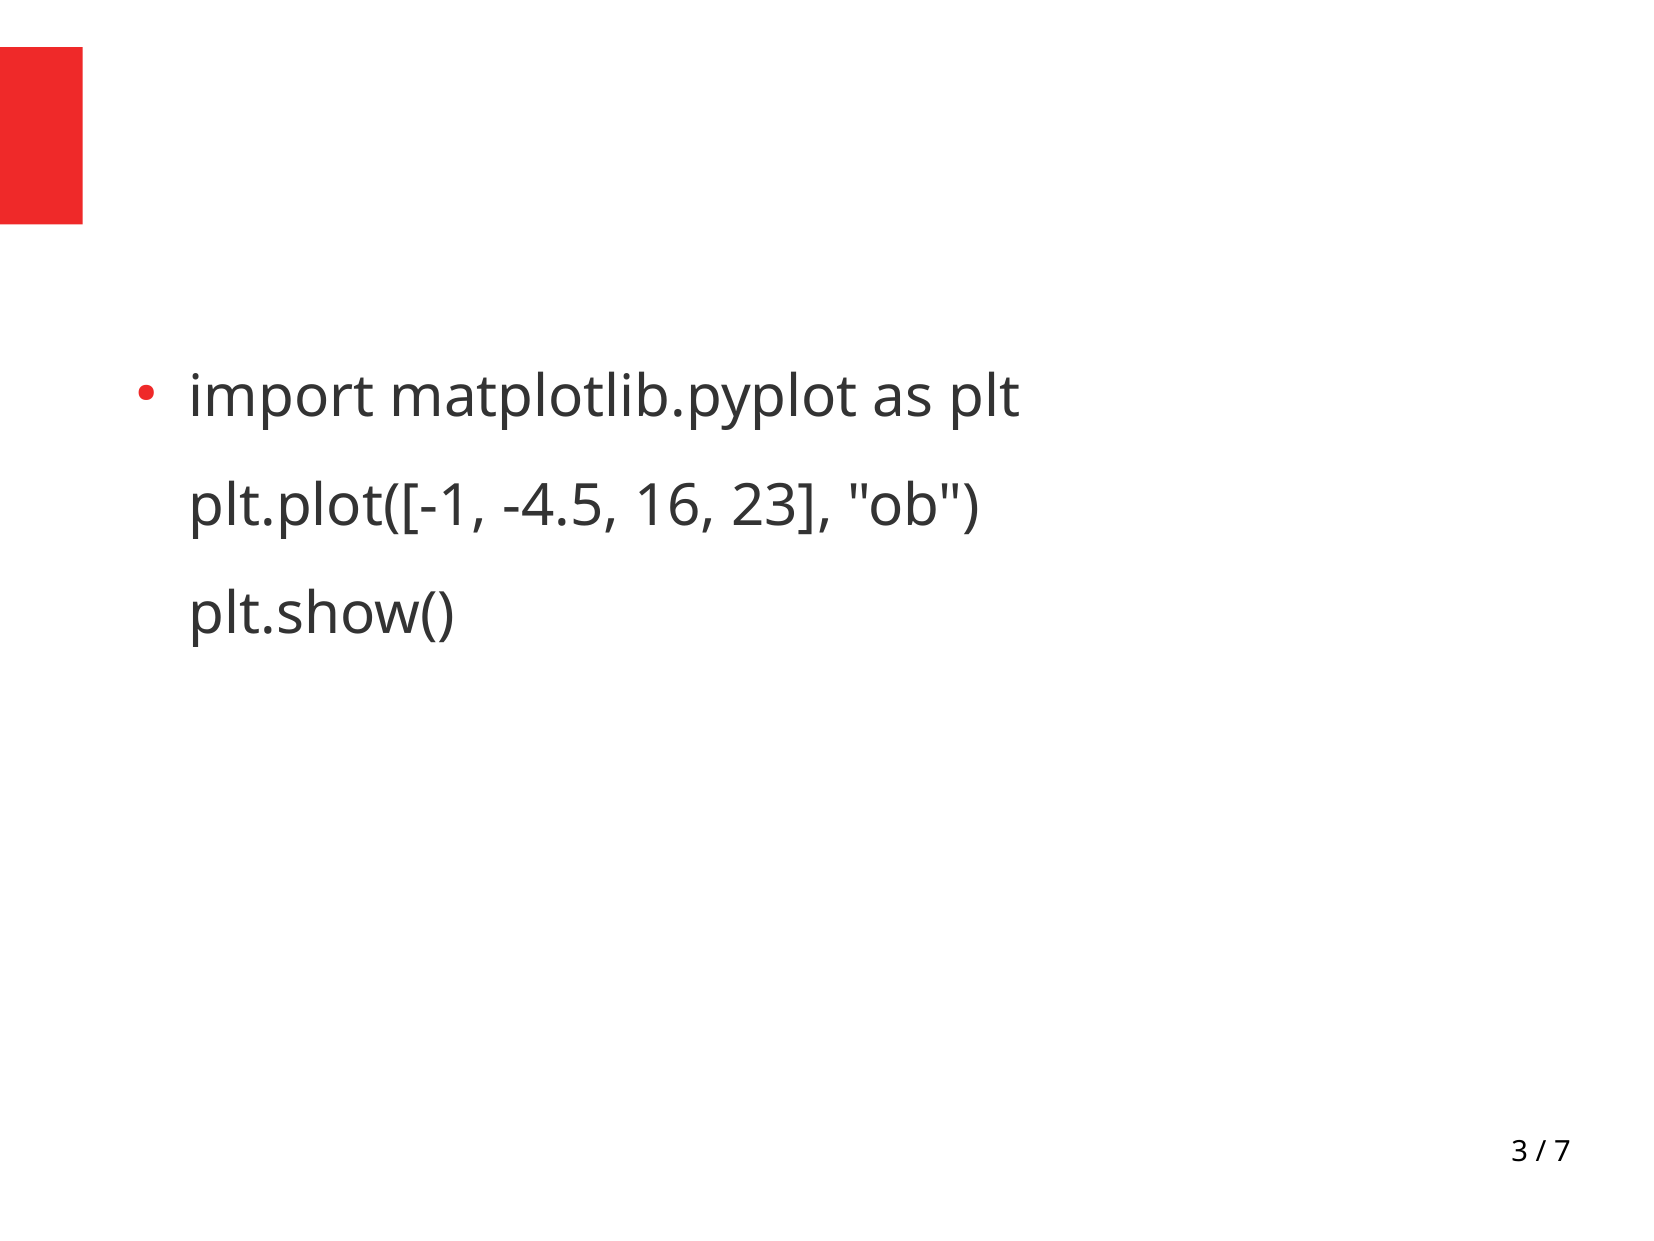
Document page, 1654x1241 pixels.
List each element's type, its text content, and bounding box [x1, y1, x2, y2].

list import matplotlib.pyplot as plt plt.plot([-1, -4.5, 16, 23], "ob") plt.show() [118, 354, 1536, 1074]
